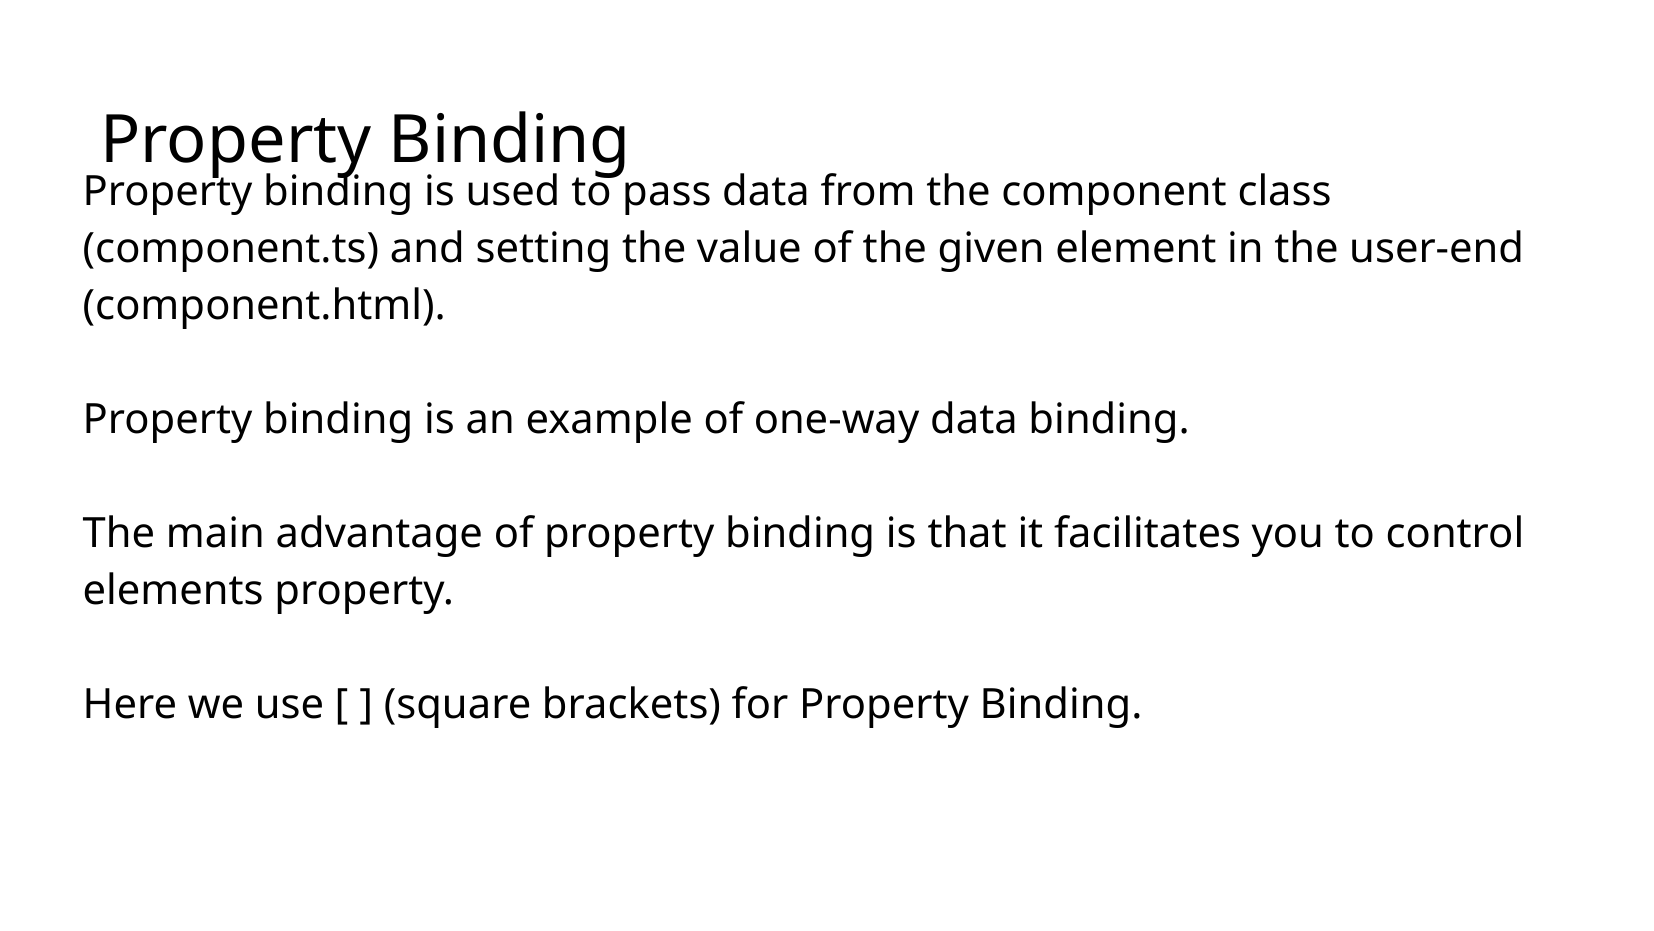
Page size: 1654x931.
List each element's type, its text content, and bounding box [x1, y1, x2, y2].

title Property Binding [70, 59, 662, 215]
subtitle Property binding is used to pass data from the component class (component.ts) and setting the value of the given element in the user-end (component.html). Property binding is an example of one-way data binding. The main advantage of property binding is that it facilitates you to control elements property. Here we use [ ] (square brackets) for Property Binding. [82, 248, 1571, 758]
